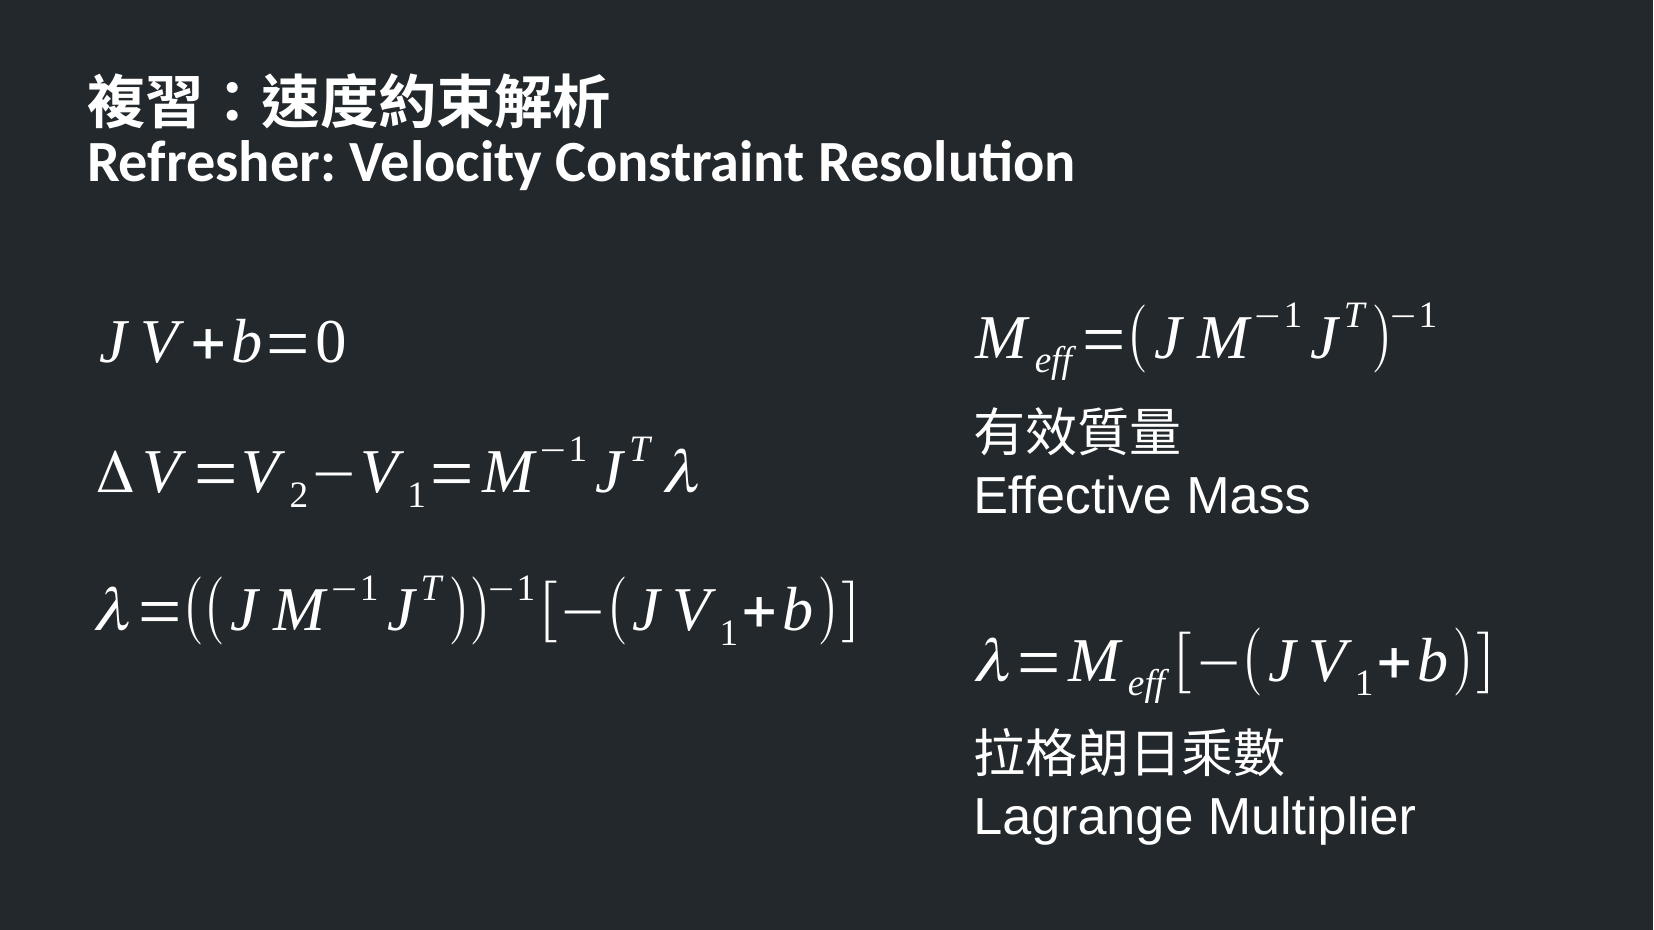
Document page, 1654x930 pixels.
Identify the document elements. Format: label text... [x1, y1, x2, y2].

chart [965, 624, 1499, 704]
chart [966, 294, 1444, 382]
text_box 拉格朗日乘數 Lagrange Multiplier [958, 705, 1432, 848]
chart [91, 305, 355, 375]
chart [88, 428, 708, 516]
text_box 複習：速度約束解析 Refresher: Velocity Constraint Resolution [72, 72, 1363, 221]
chart [85, 566, 864, 654]
text_box 有效質量 Effective Mass [958, 384, 1482, 527]
